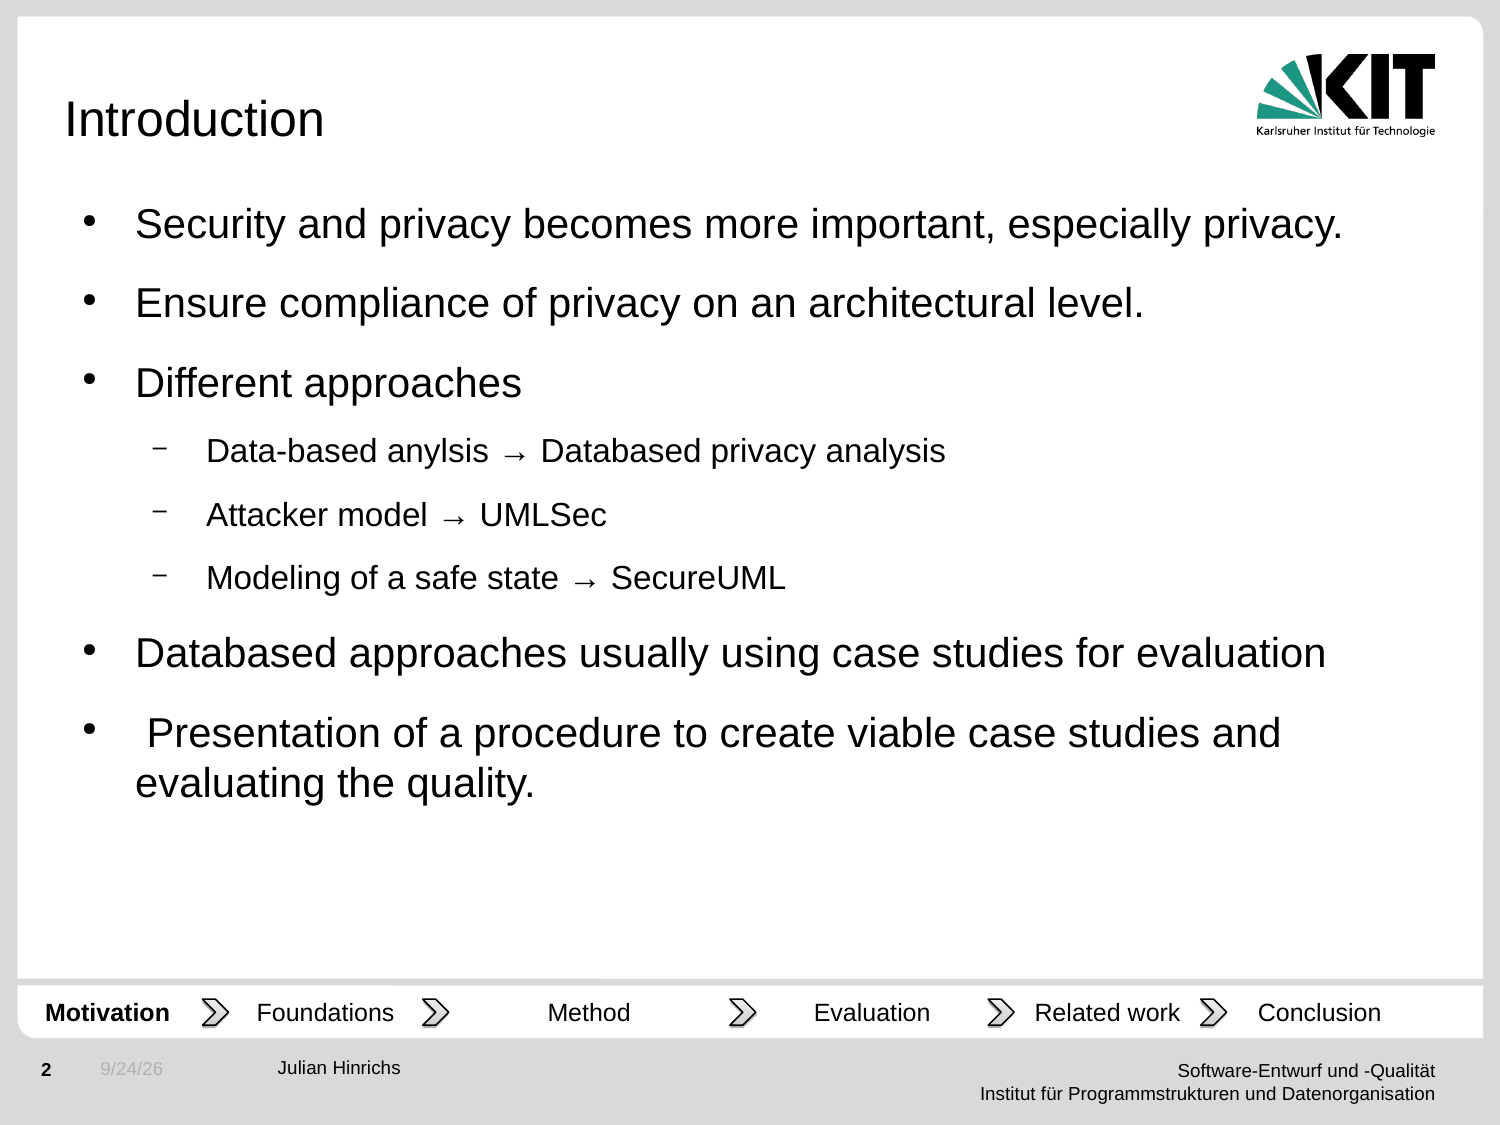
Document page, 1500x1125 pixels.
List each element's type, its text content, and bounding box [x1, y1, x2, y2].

text_box [422, 999, 449, 1026]
text_box [1200, 999, 1227, 1026]
text_box Evaluation [798, 989, 946, 1035]
slide_number 9/27/18 [100, 1057, 271, 1117]
text_box Related work [1019, 989, 1196, 1035]
text_box Motivation [30, 989, 186, 1035]
text_box [202, 999, 229, 1026]
list Security and privacy becomes more important, especially privacy. Ensure compliance of privacy on an architectural level. Different approaches Data-based anylsis → Databased privacy analysis Attacker model → UMLSec Modeling of a safe state → SecureUML Databased approaches usually using case studies for evaluation Presentation of a procedure to create viable case studies and evaluating the quality. [64, 196, 1436, 966]
text_box Foundations [241, 989, 410, 1035]
text_box [729, 999, 756, 1026]
text_box Conclusion [1243, 989, 1488, 1035]
text_box [988, 999, 1015, 1026]
picture [0, 0, 1500, 1125]
title Introduction [64, 54, 1198, 147]
text_box Method [532, 989, 647, 1035]
